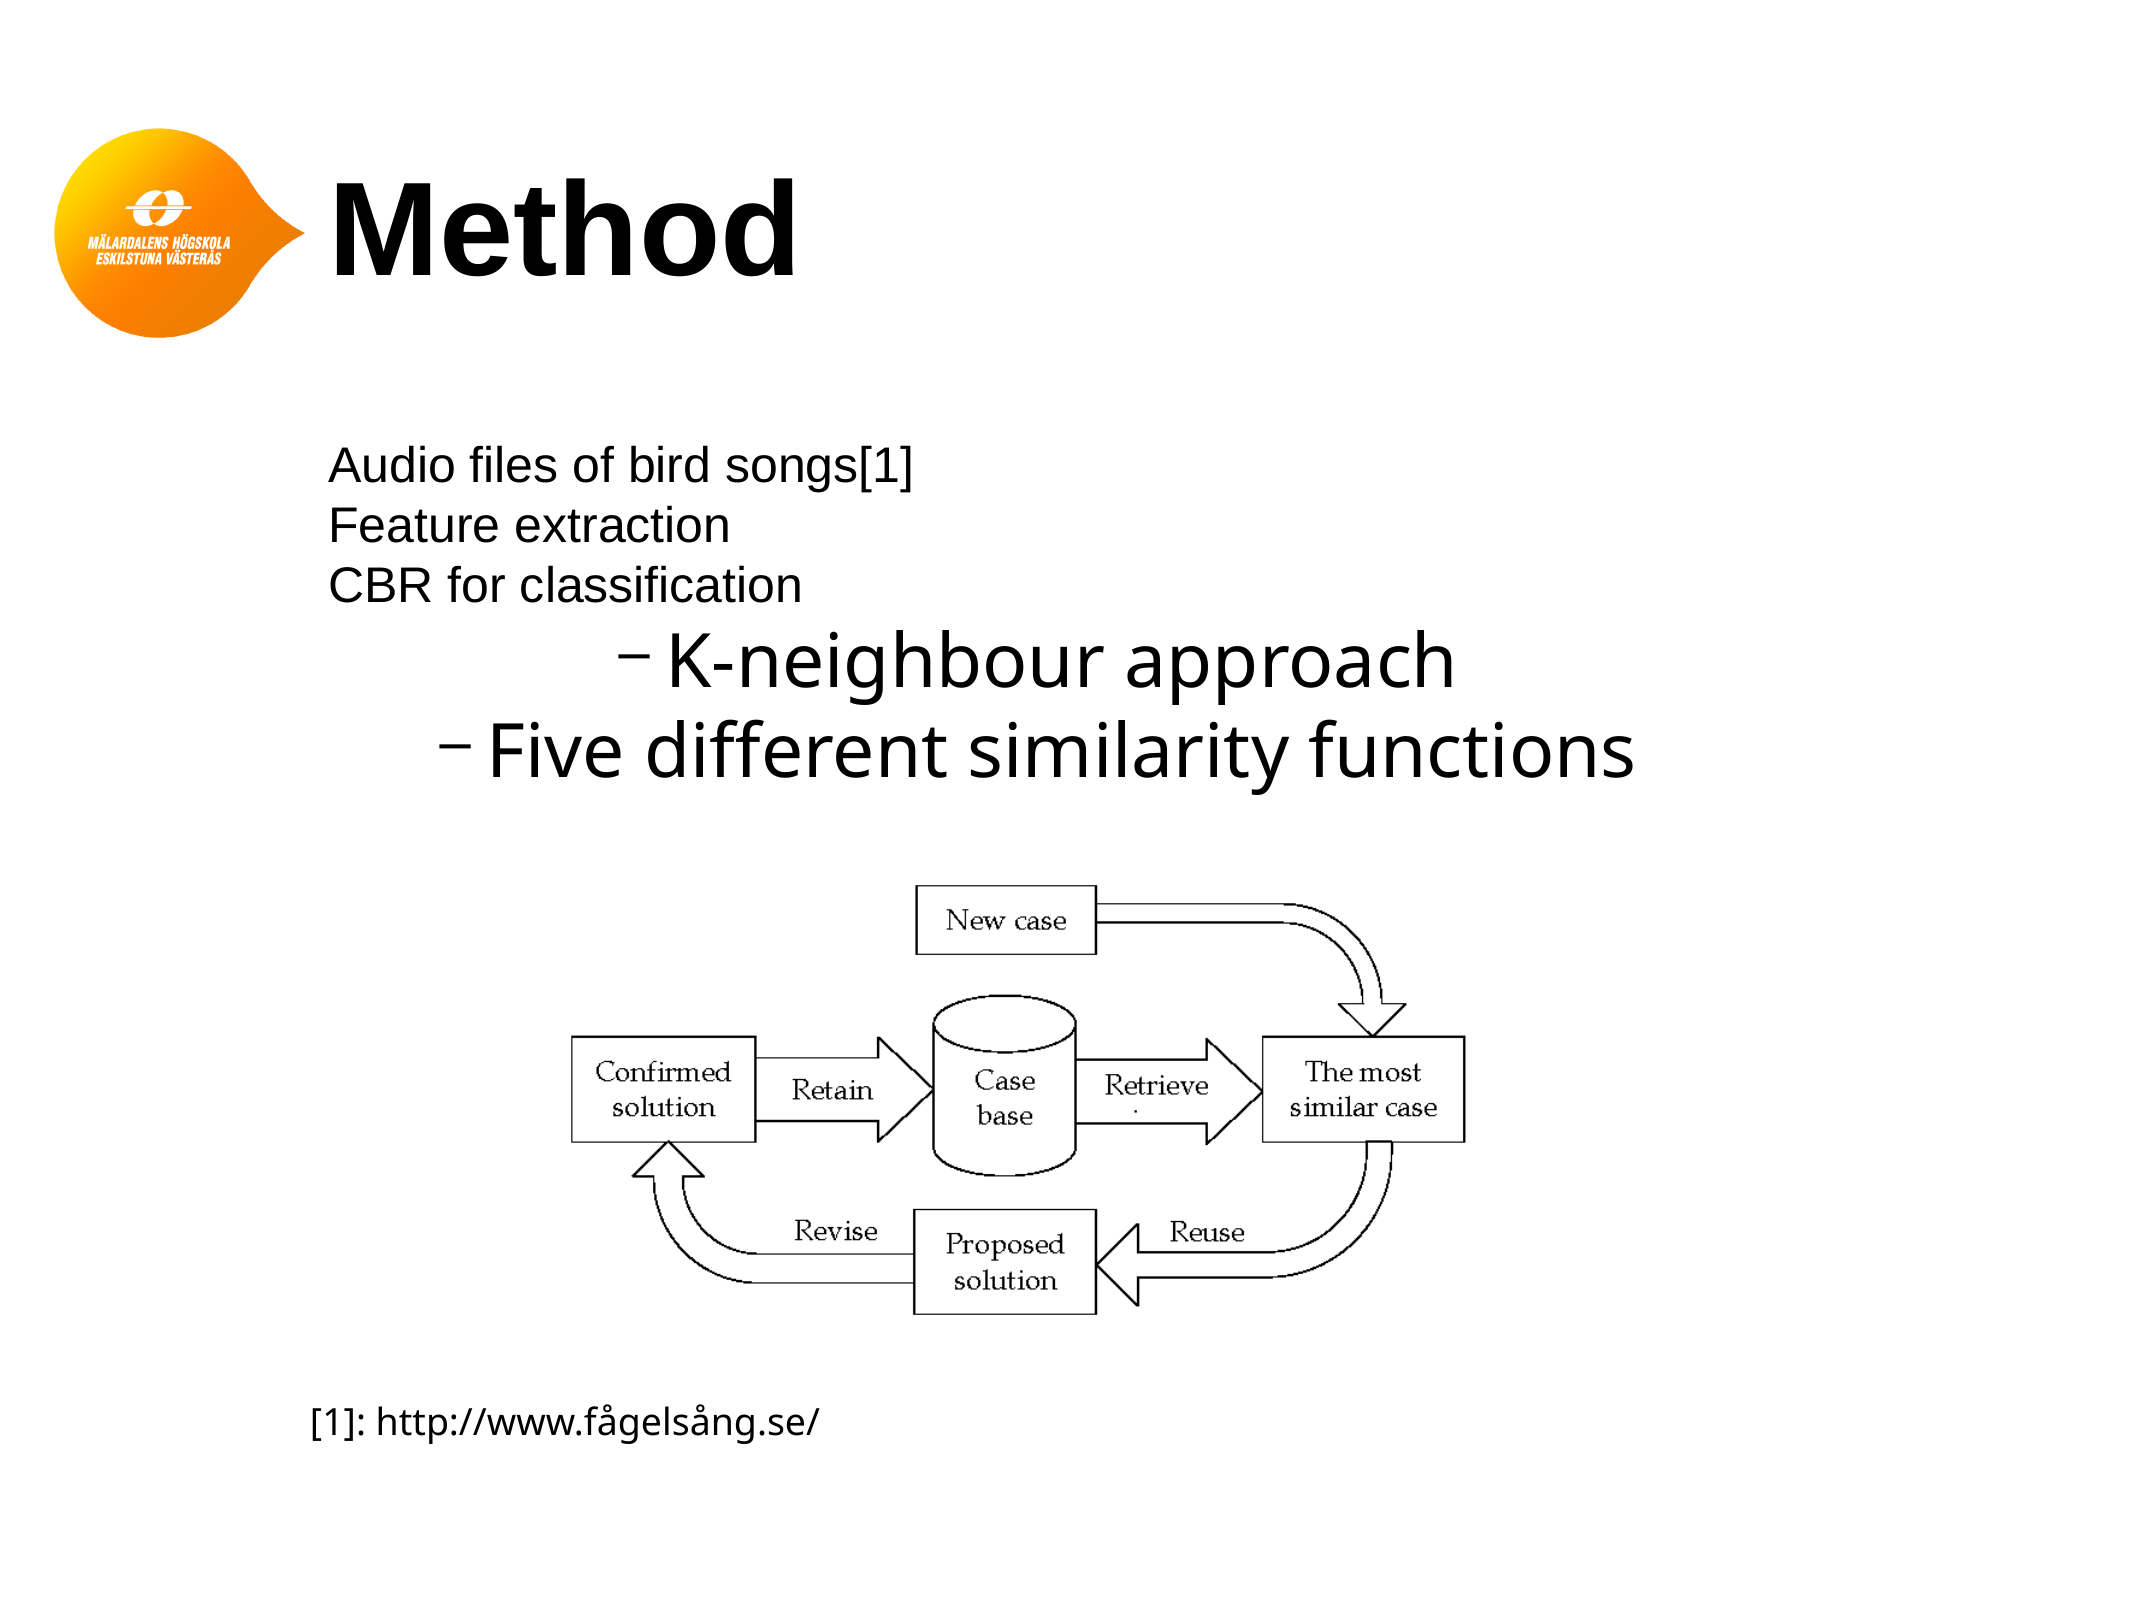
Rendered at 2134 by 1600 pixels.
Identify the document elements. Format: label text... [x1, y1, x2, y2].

list Audio files of bird songs[1] Feature extraction CBR for classification K-neighbour approach Five different similarity functions [313, 425, 1689, 1275]
picture [54, 128, 305, 338]
picture [522, 878, 1480, 1333]
text_box [1]: http://www.fågelsång.se/ [295, 1390, 836, 1451]
title Method [313, 153, 1689, 310]
